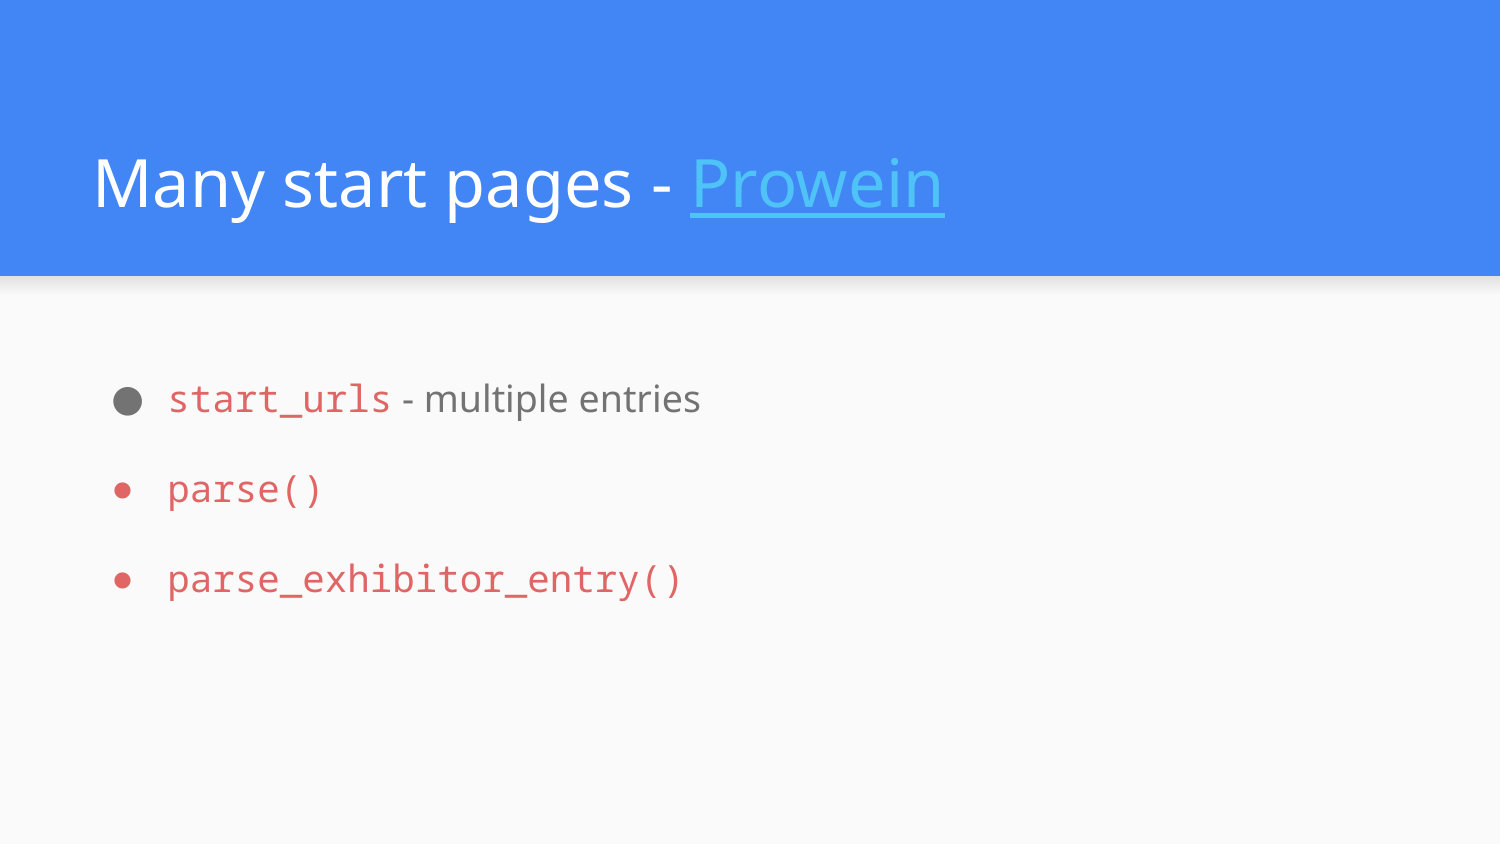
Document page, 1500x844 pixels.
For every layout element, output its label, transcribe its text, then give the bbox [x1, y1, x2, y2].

title Many start pages - Prowein [77, 121, 1427, 248]
list start_urls - multiple entries parse() parse_exhibitor_entry() [77, 314, 1427, 760]
